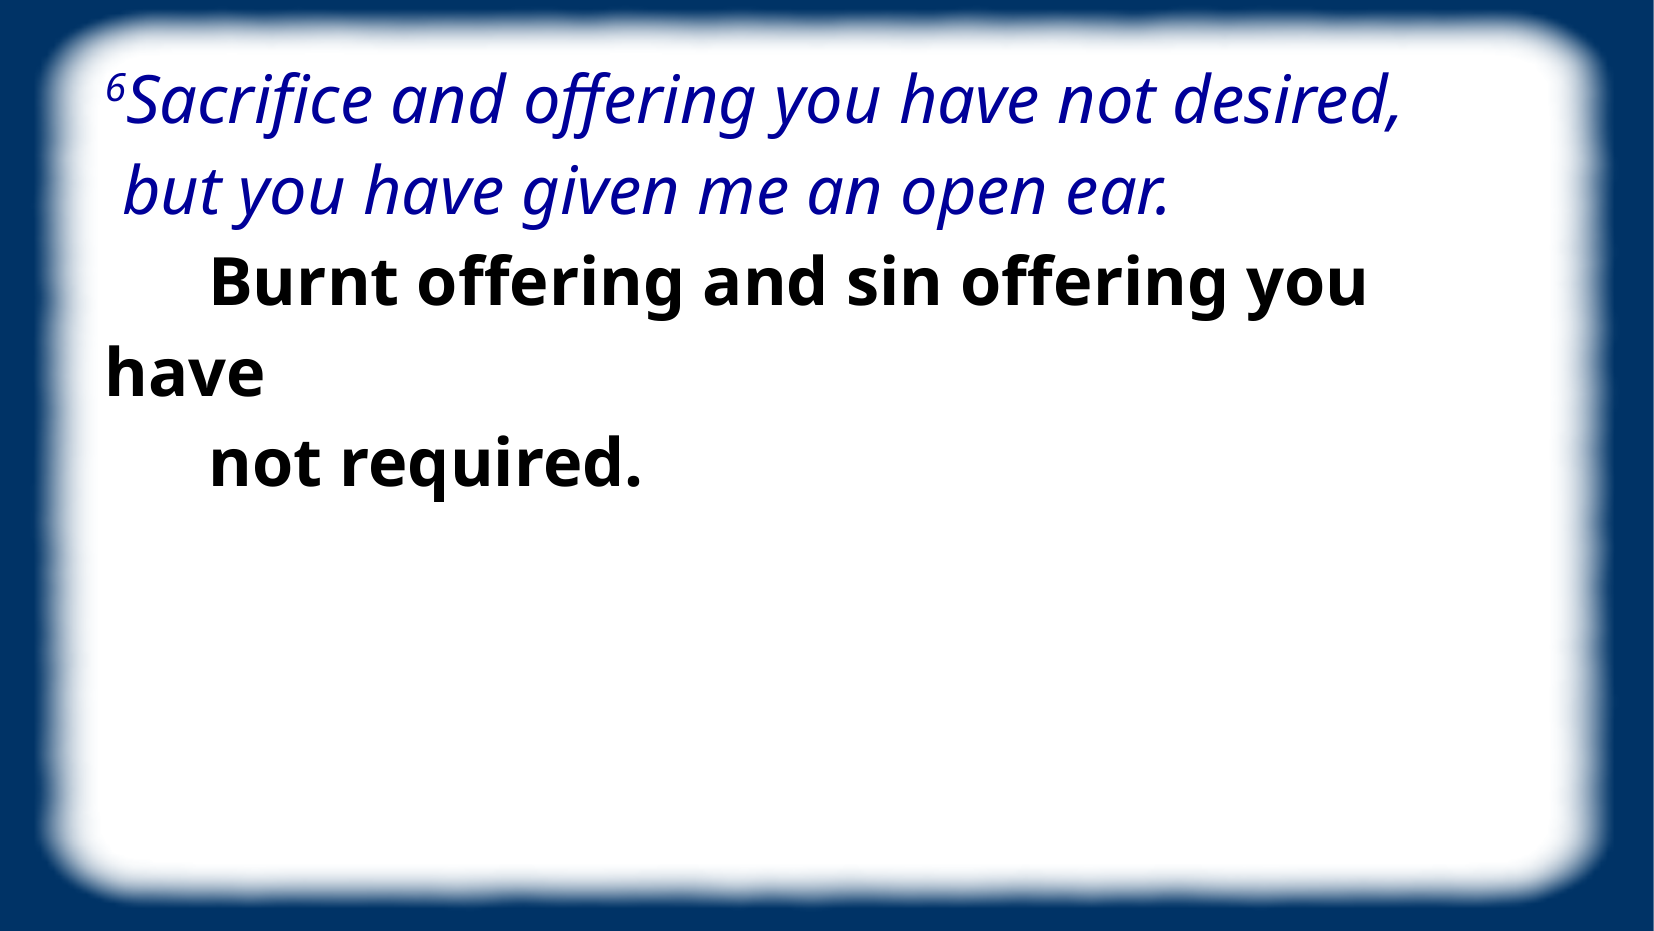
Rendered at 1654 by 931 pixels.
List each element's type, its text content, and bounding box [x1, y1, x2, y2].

picture [0, 0, 1654, 931]
text_box 6Sacrifice and offering you have not desired, but you have given me an open ear. Burnt offering and sin offering you have not required. [90, 45, 1561, 415]
